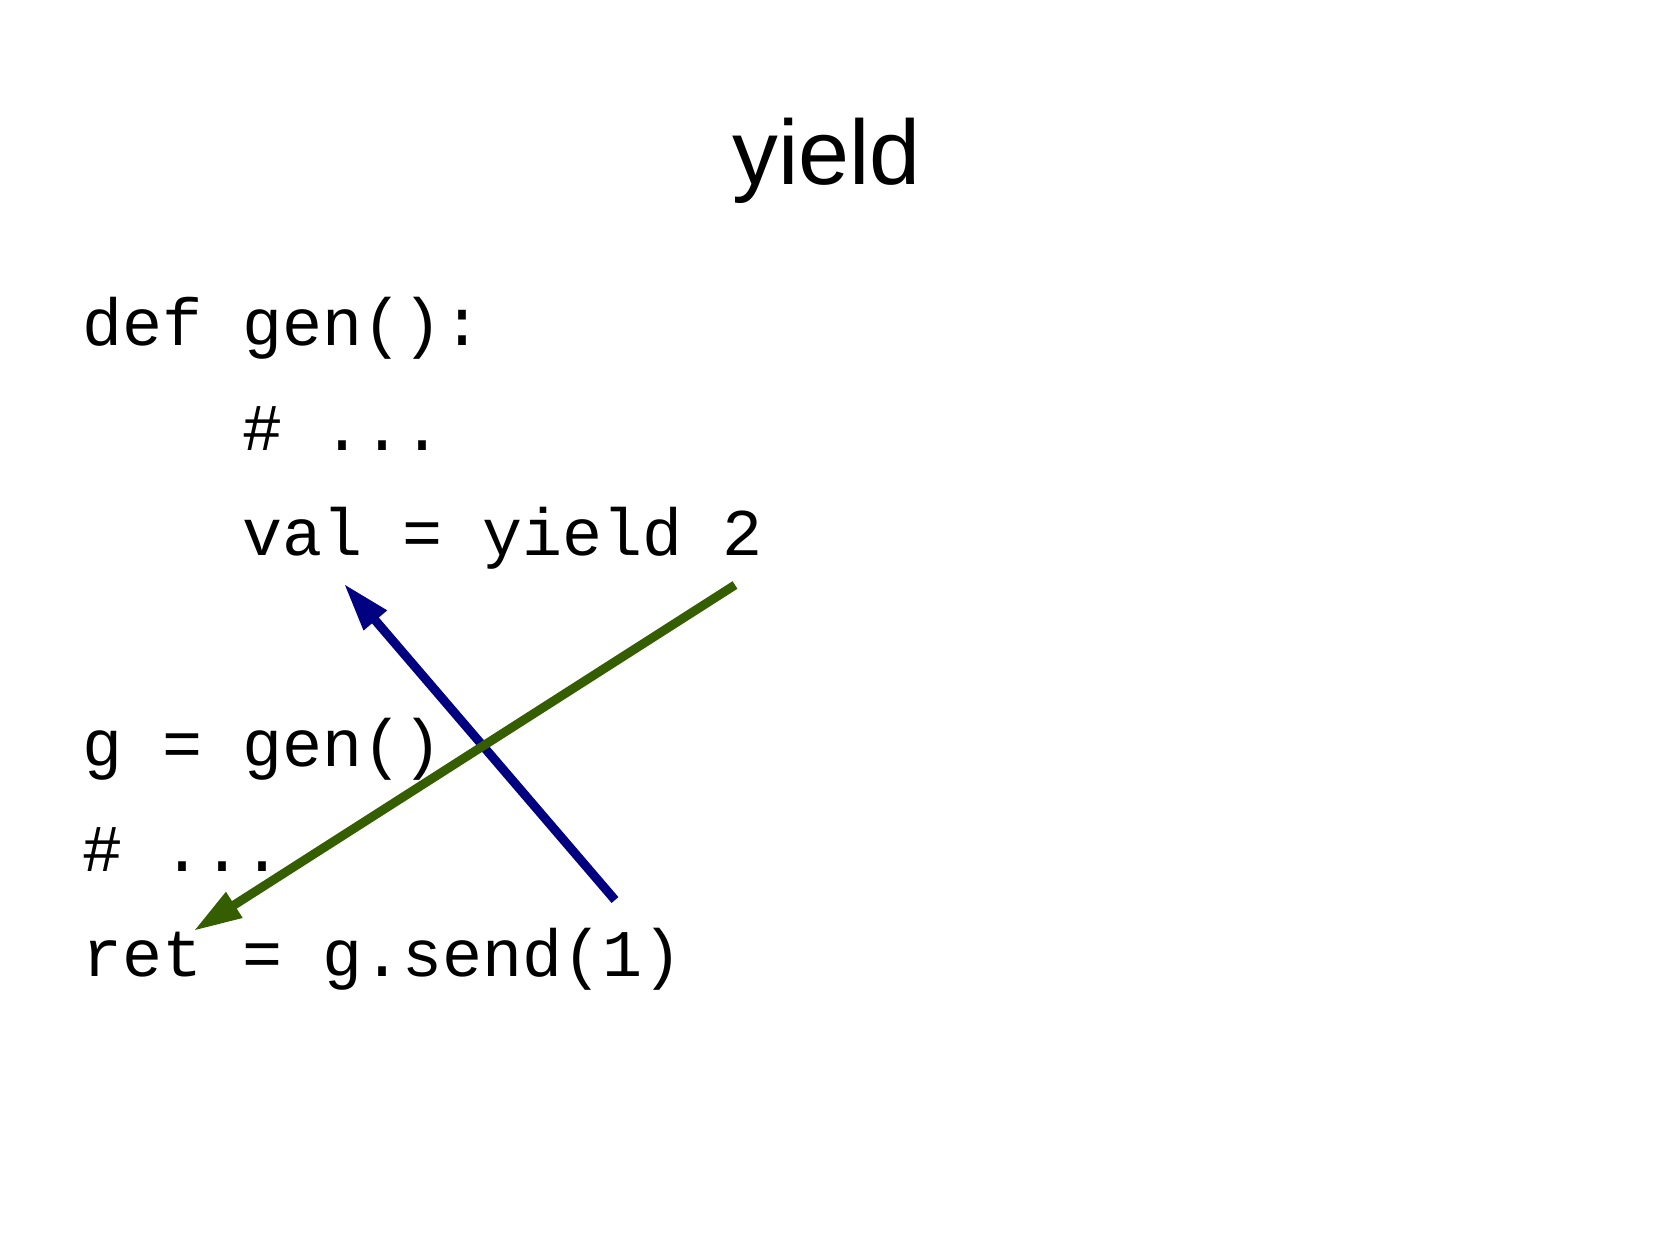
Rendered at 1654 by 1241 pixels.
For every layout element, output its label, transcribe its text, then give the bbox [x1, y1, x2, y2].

title yield [82, 49, 1571, 257]
list def gen(): # ... val = yield 2 g = gen() # ... ret = g.send(1) [82, 290, 1571, 1010]
